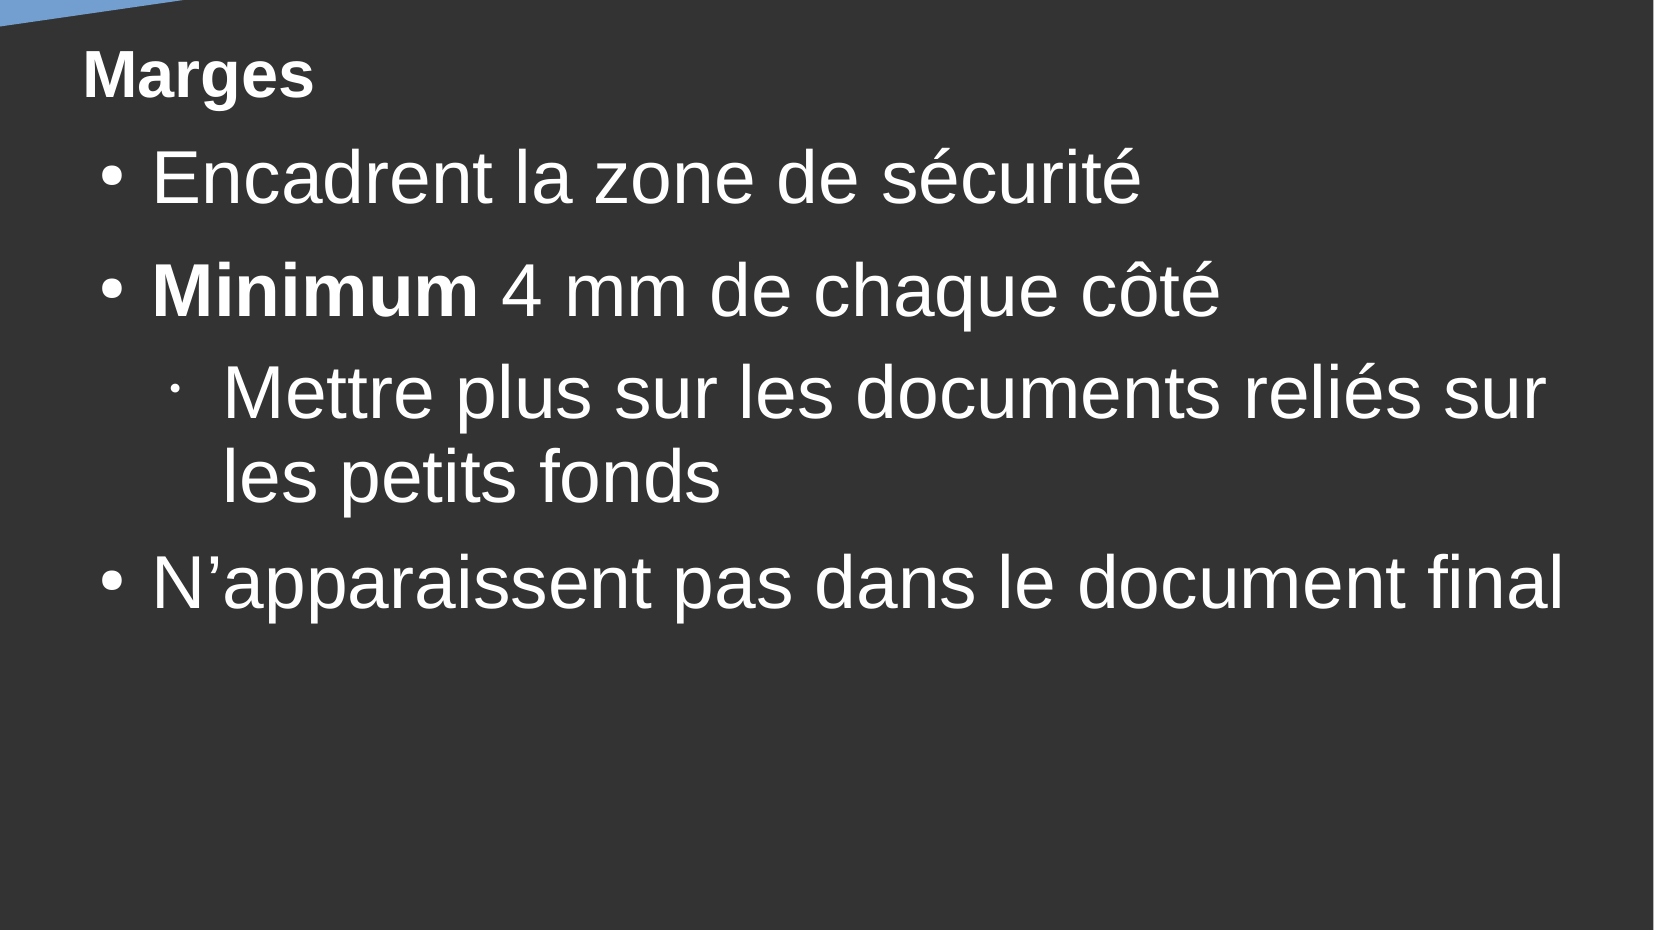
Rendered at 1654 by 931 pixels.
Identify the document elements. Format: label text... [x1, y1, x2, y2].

title Marges [82, 37, 1571, 122]
list Encadrent la zone de sécurité Minimum 4 mm de chaque côté Mettre plus sur les documents reliés sur les petits fonds N’apparaissent pas dans le document final [80, 135, 1620, 674]
text_box [0, 0, 184, 27]
